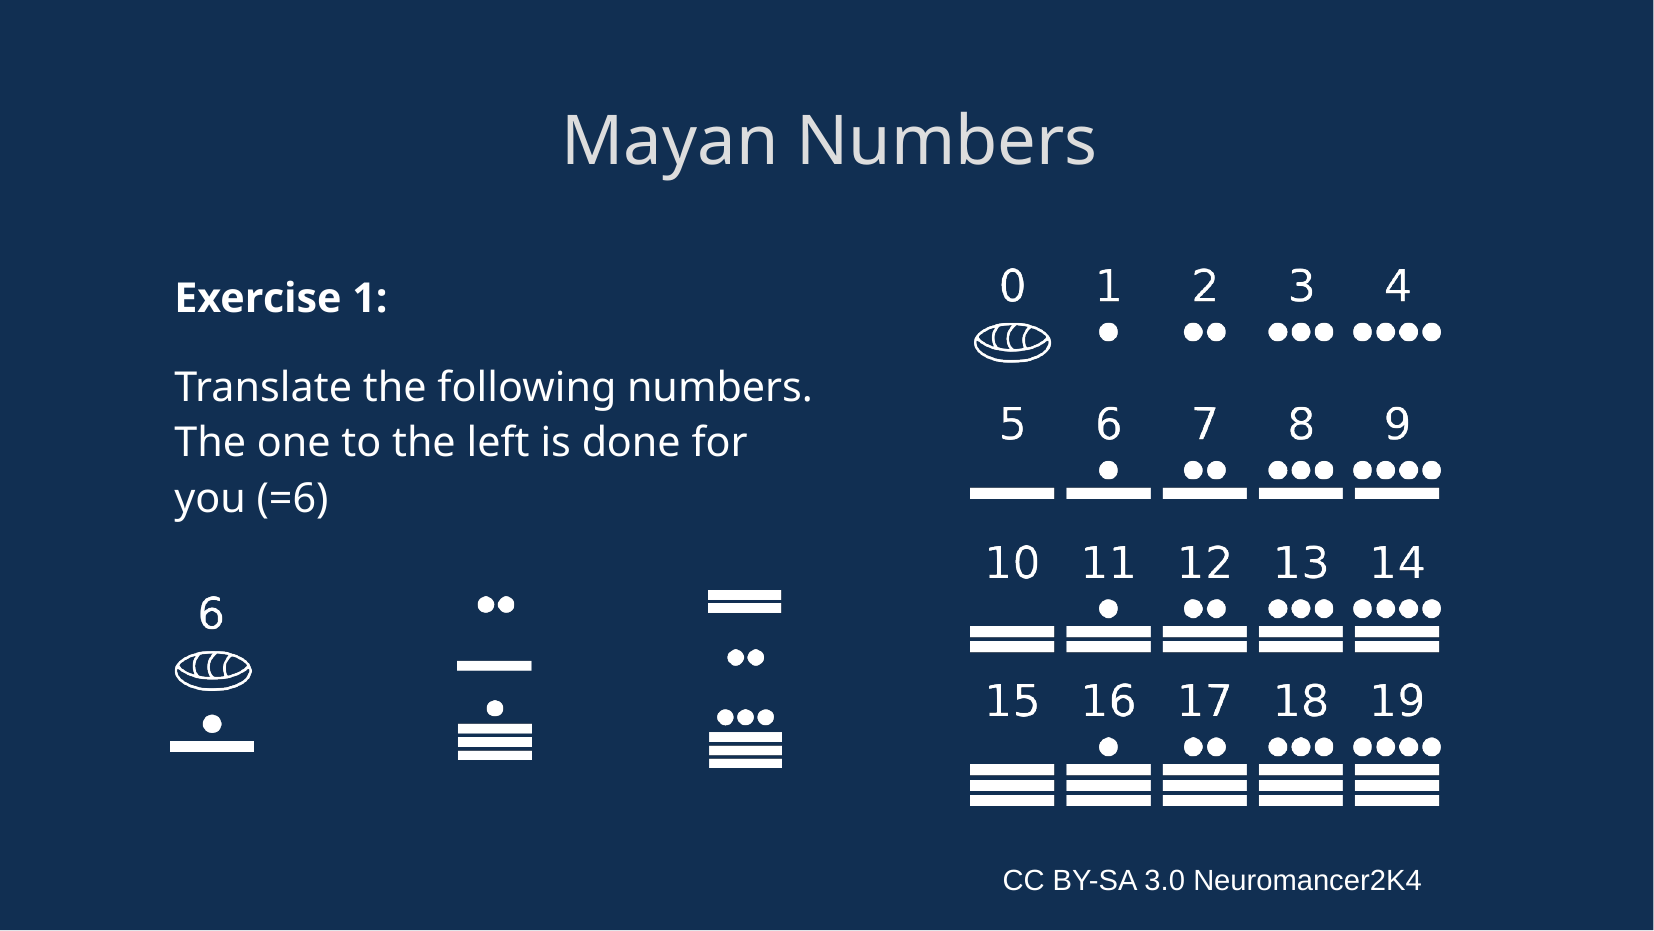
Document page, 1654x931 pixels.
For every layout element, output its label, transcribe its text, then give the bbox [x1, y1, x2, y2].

picture [457, 596, 532, 760]
text_box CC BY-SA 3.0 Neuromancer2K4 [987, 856, 1438, 904]
picture [970, 268, 1441, 806]
picture [170, 596, 254, 752]
list Exercise 1: Translate the following numbers. The one to the left is done for you (=6) [103, 268, 819, 806]
picture [708, 590, 782, 768]
title Mayan Numbers [97, 56, 1563, 220]
